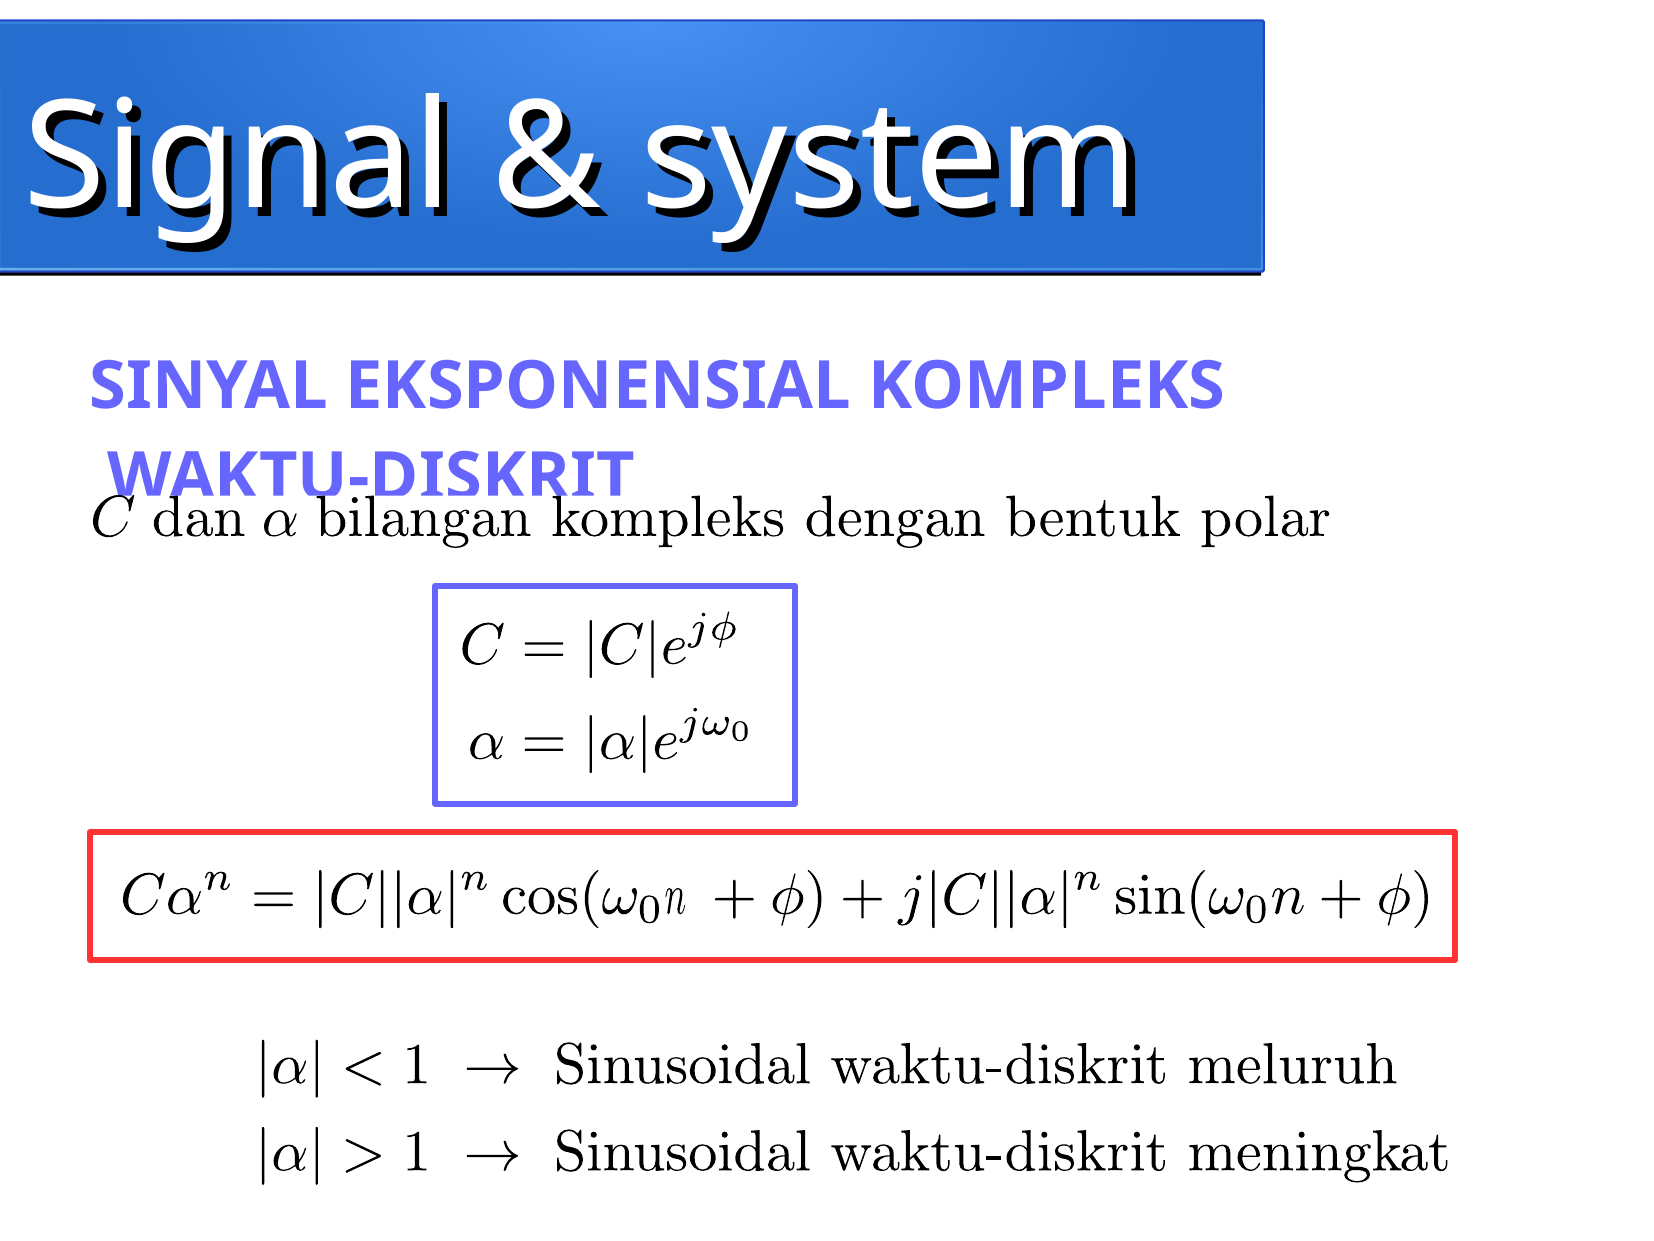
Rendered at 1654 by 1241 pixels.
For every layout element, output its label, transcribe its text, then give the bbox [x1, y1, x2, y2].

text_box SINYAL EKSPONENSIAL KOMPLEKS WAKTU-DISKRIT [75, 330, 1400, 501]
text_box [90, 494, 1331, 548]
text_box [459, 611, 751, 774]
text_box [120, 870, 1434, 929]
title Signal & system [23, 0, 1323, 325]
text_box [255, 1039, 1451, 1186]
